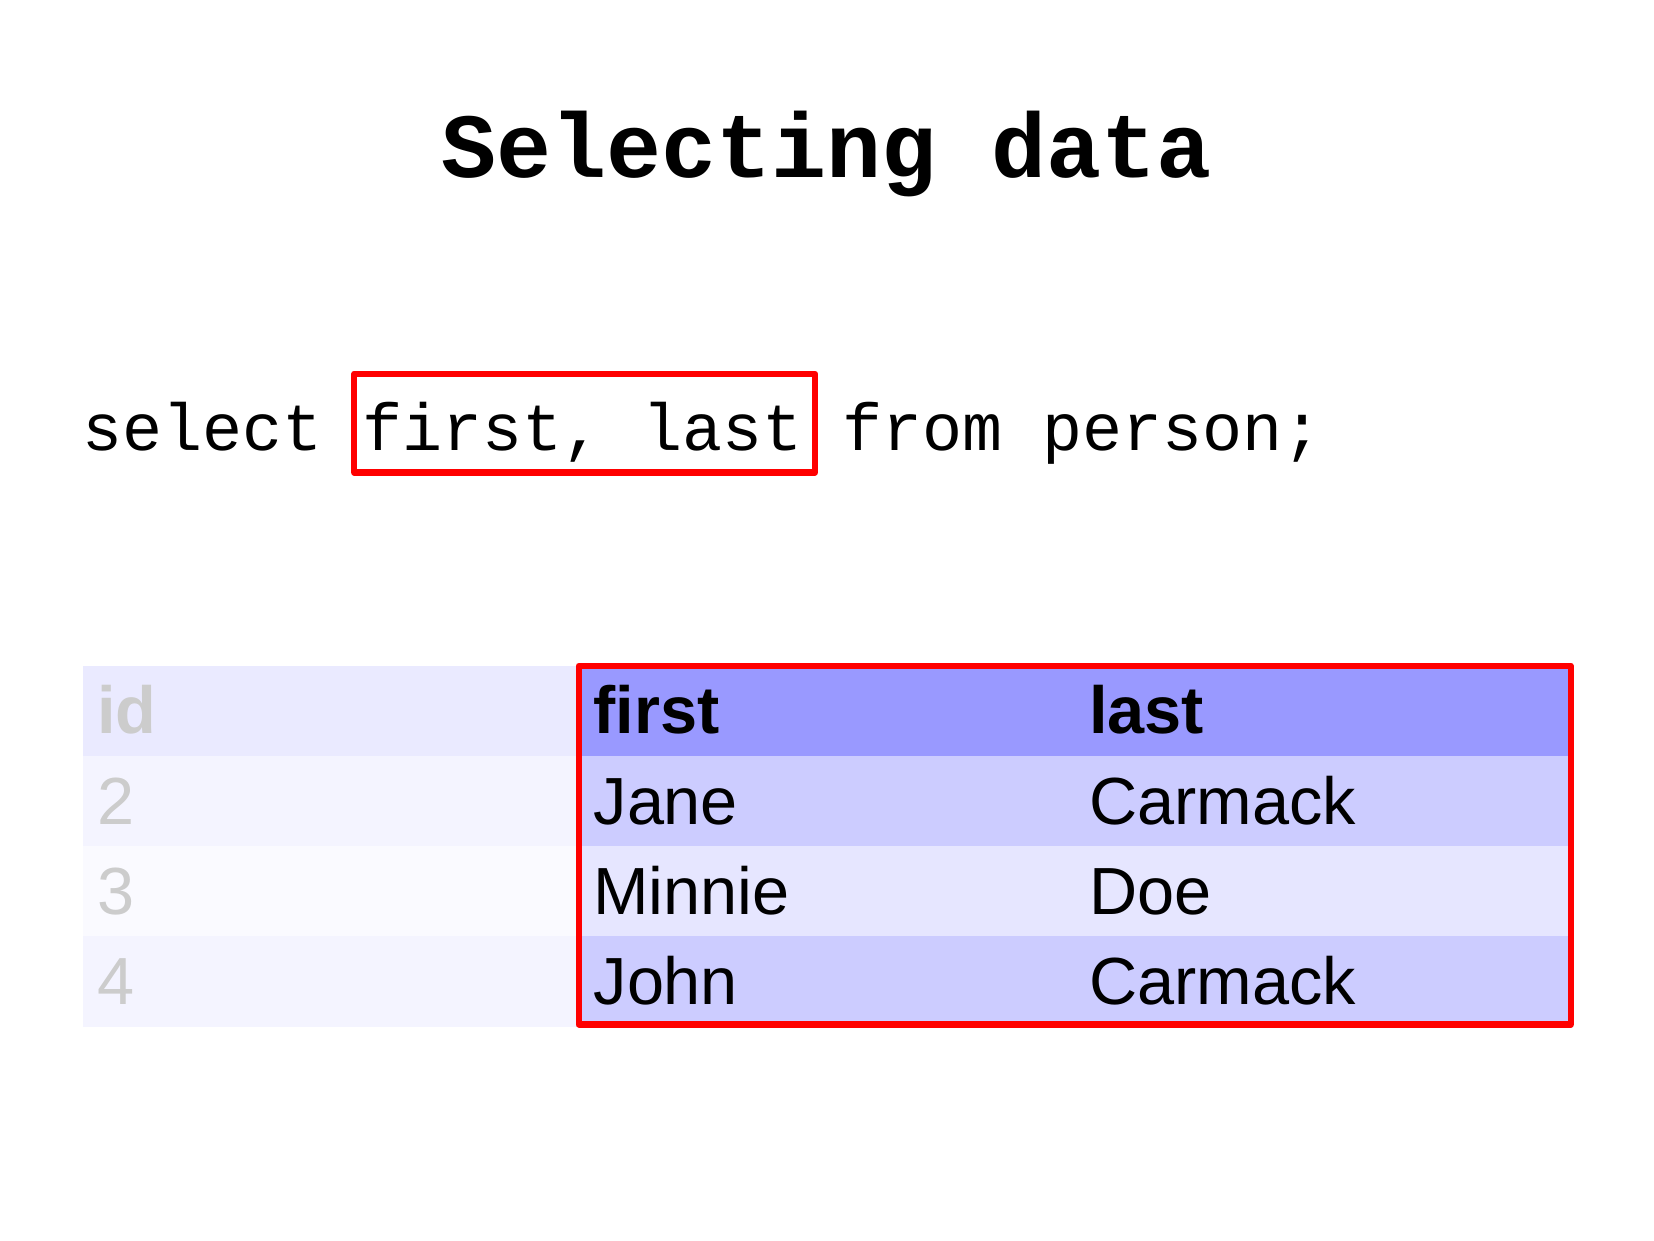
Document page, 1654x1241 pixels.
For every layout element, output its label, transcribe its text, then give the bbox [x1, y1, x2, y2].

table_cell Jane [582, 756, 1075, 846]
table_cell John [582, 936, 1075, 1021]
table_header first [582, 669, 1075, 756]
table_header last [1075, 669, 1568, 756]
title Selecting data [82, 49, 1571, 257]
table_cell Carmack [1075, 756, 1568, 846]
list select first, last from person; [82, 290, 1571, 634]
table_cell Minnie [582, 846, 1075, 936]
table_cell Carmack [1075, 936, 1568, 1021]
text_box [35, 625, 579, 1099]
table_cell Doe [1075, 846, 1568, 936]
